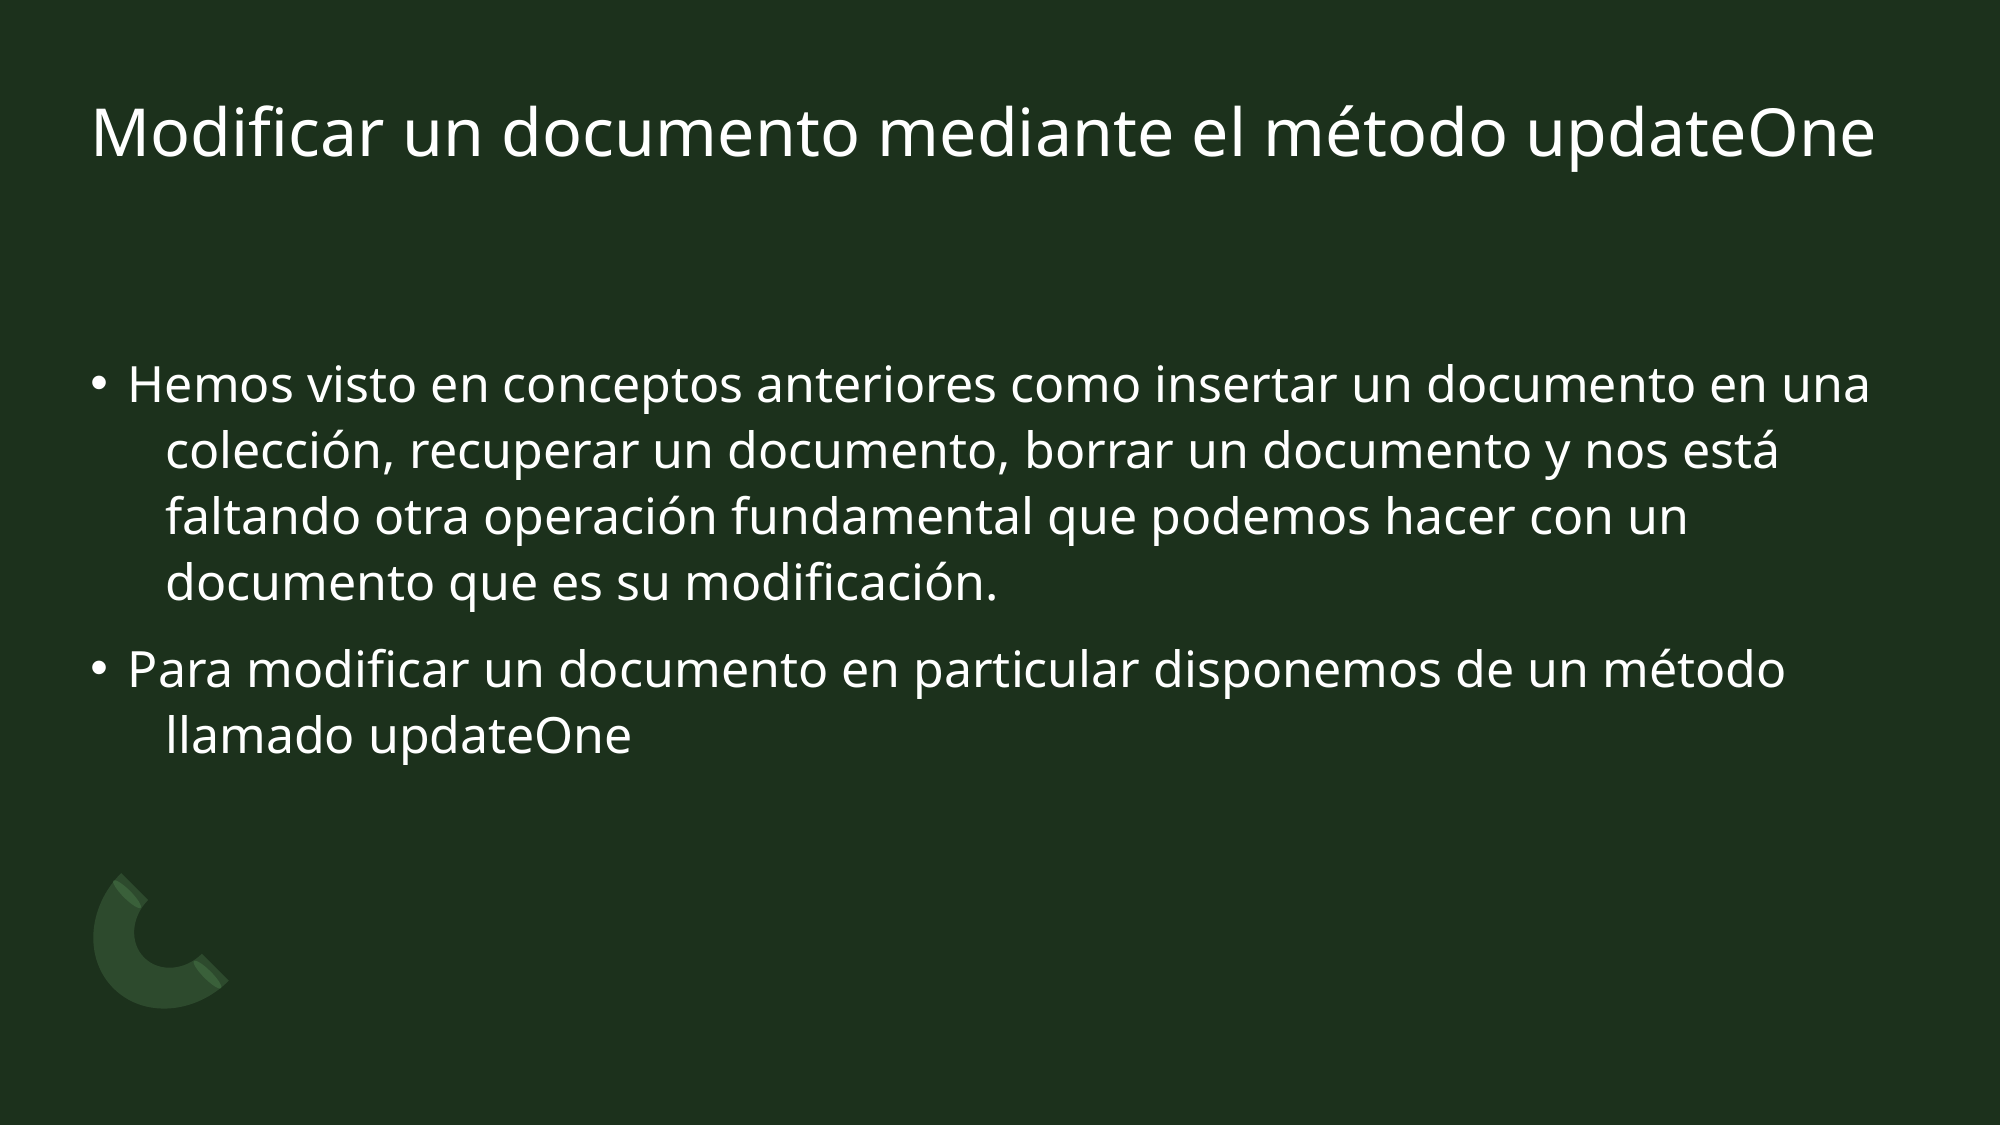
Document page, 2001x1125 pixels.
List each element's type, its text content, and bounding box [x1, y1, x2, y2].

title Modificar un documento mediante el método updateOne [90, 90, 1910, 309]
list Hemos visto en conceptos anteriores como insertar un documento en una colección, recuperar un documento, borrar un documento y nos está faltando otra operación fundamental que podemos hacer con un documento que es su modificación. Para modificar un documento en particular disponemos de un método llamado updateOne [90, 346, 1910, 1000]
